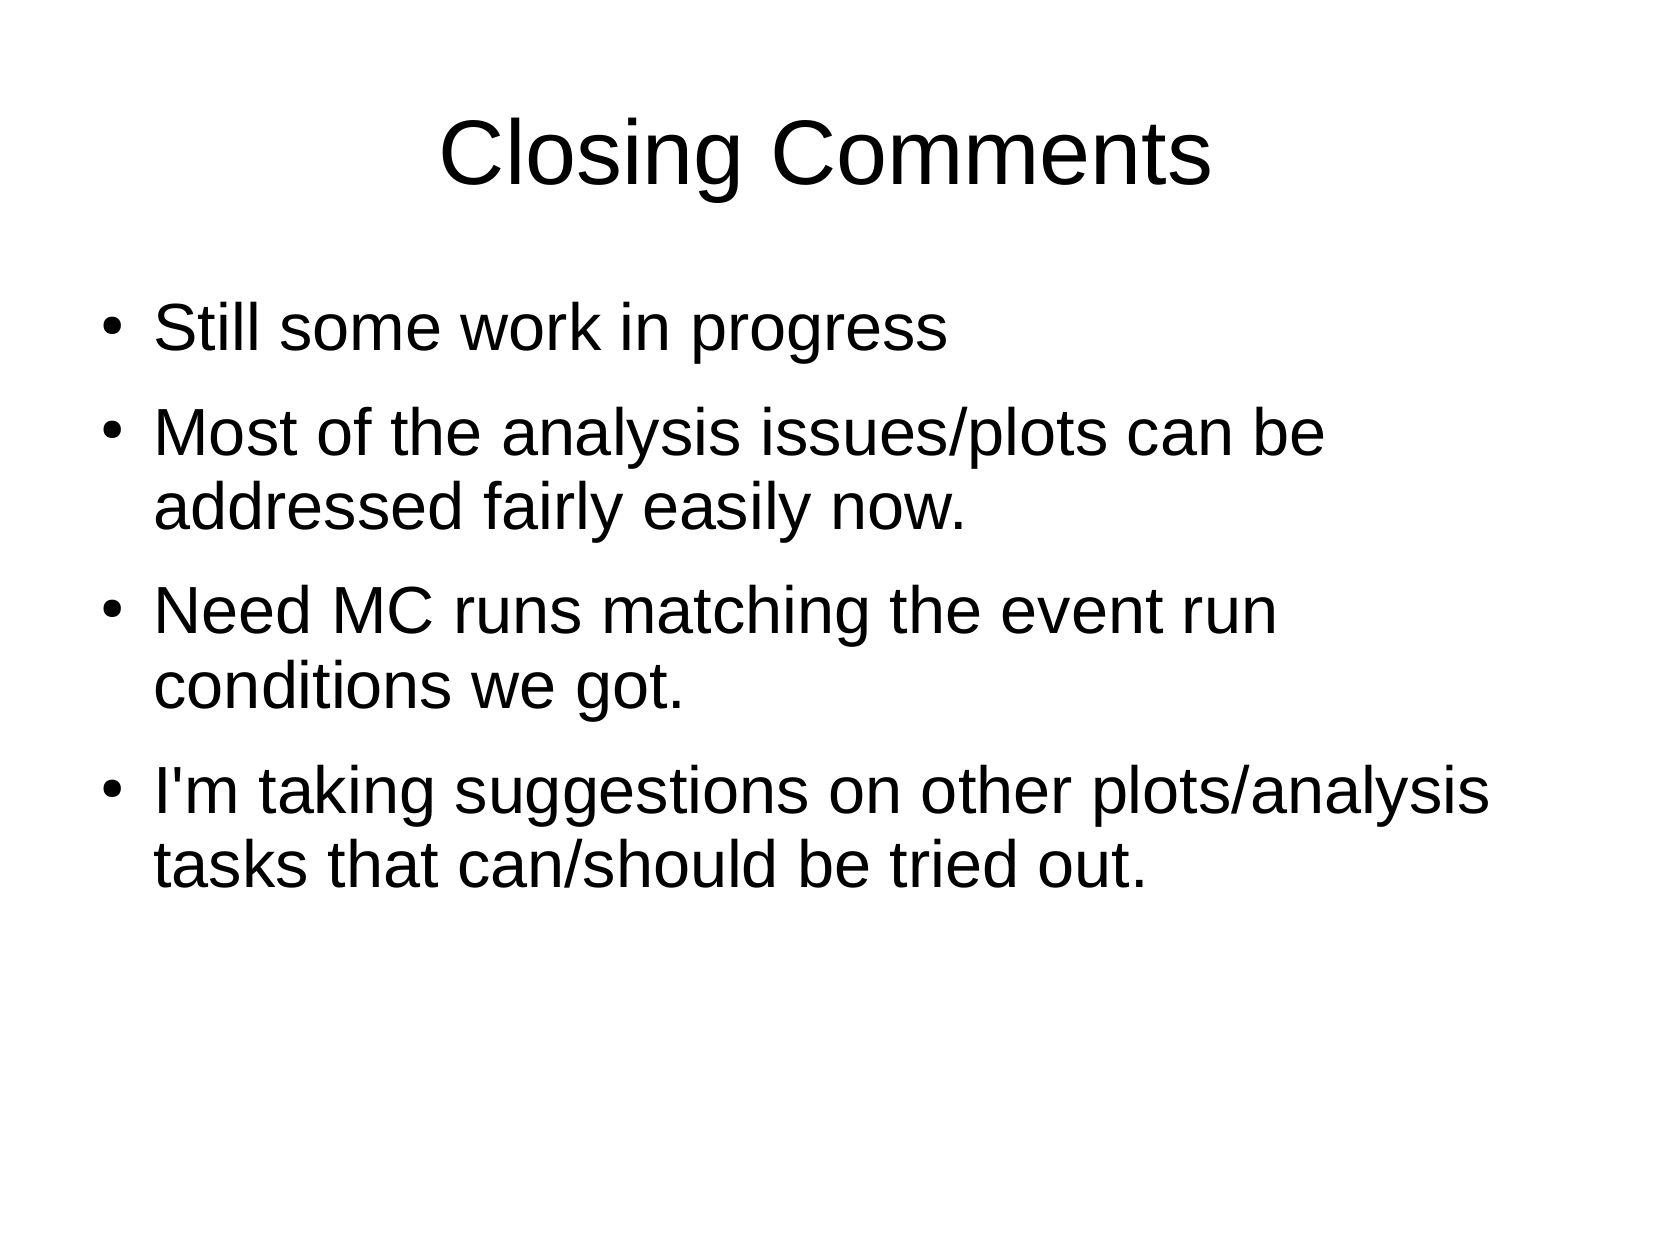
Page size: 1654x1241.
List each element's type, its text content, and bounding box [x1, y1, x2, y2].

list Still some work in progress Most of the analysis issues/plots can be addressed fairly easily now. Need MC runs matching the event run conditions we got. I'm taking suggestions on other plots/analysis tasks that can/should be tried out. [82, 290, 1538, 1010]
title Closing Comments [82, 49, 1571, 257]
